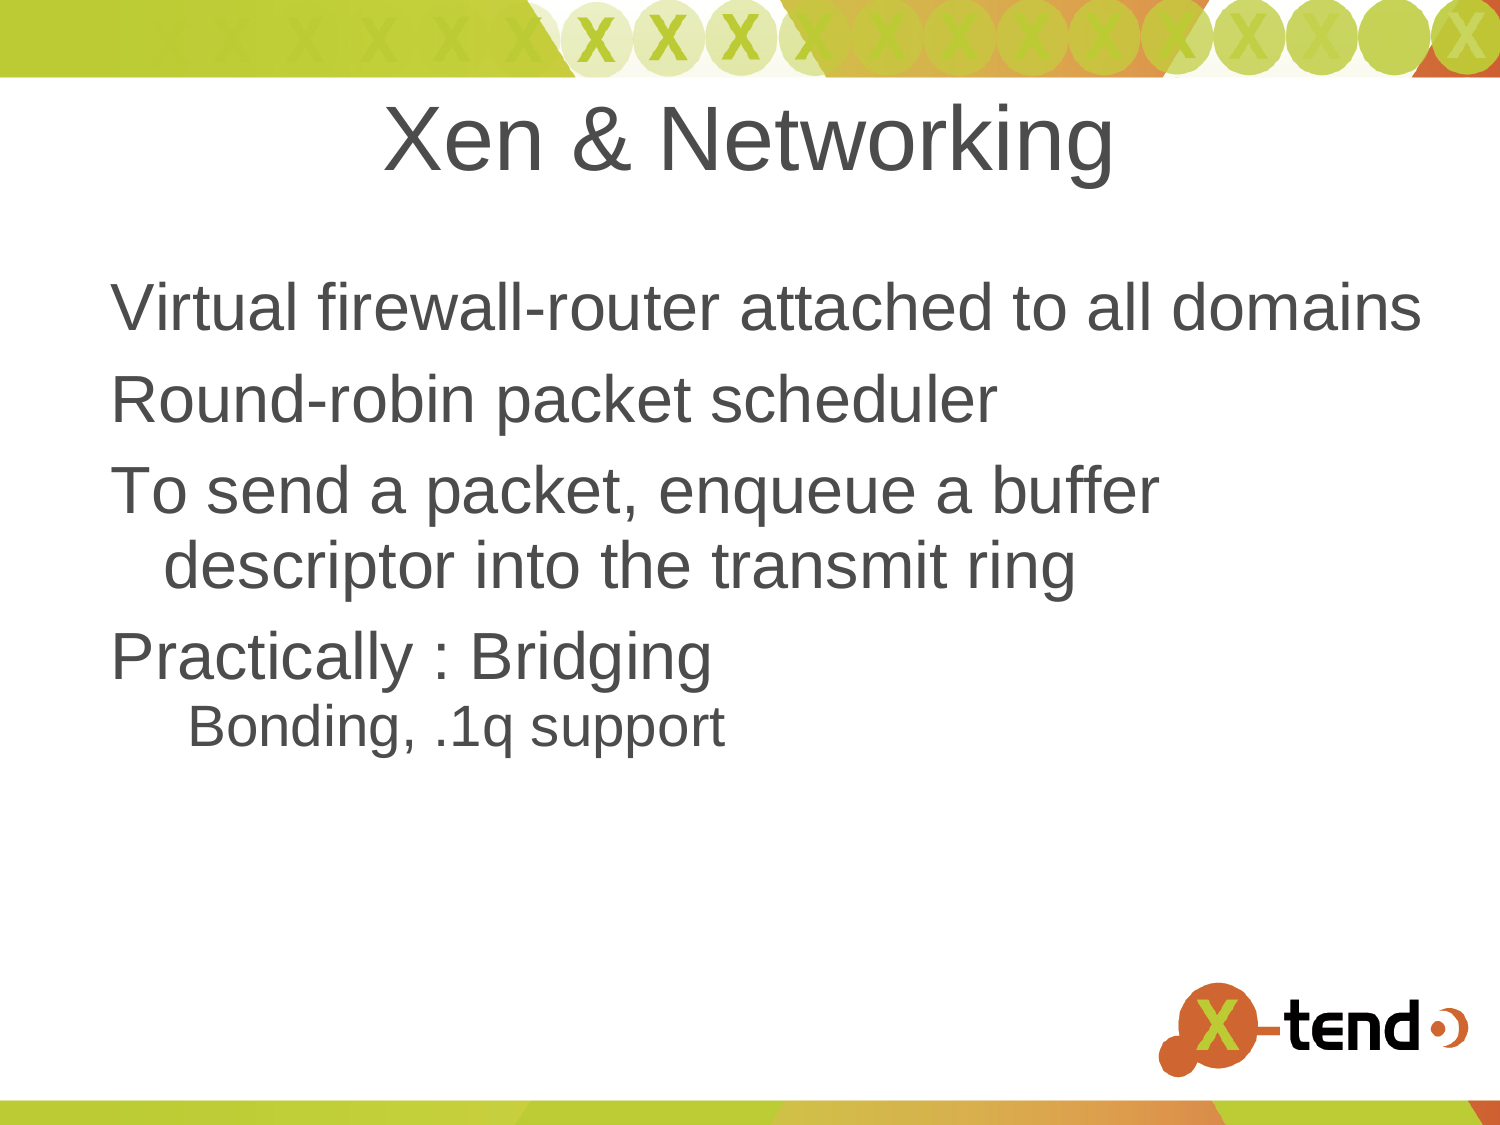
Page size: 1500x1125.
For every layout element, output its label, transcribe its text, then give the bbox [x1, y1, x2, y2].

picture [0, 0, 1500, 1125]
title Xen & Networking [75, 45, 1426, 233]
list Virtual firewall-router attached to all domains Round-robin packet scheduler To send a packet, enqueue a buffer descriptor into the transmit ring Practically : Bridging Bonding, .1q support [78, 262, 1476, 1113]
